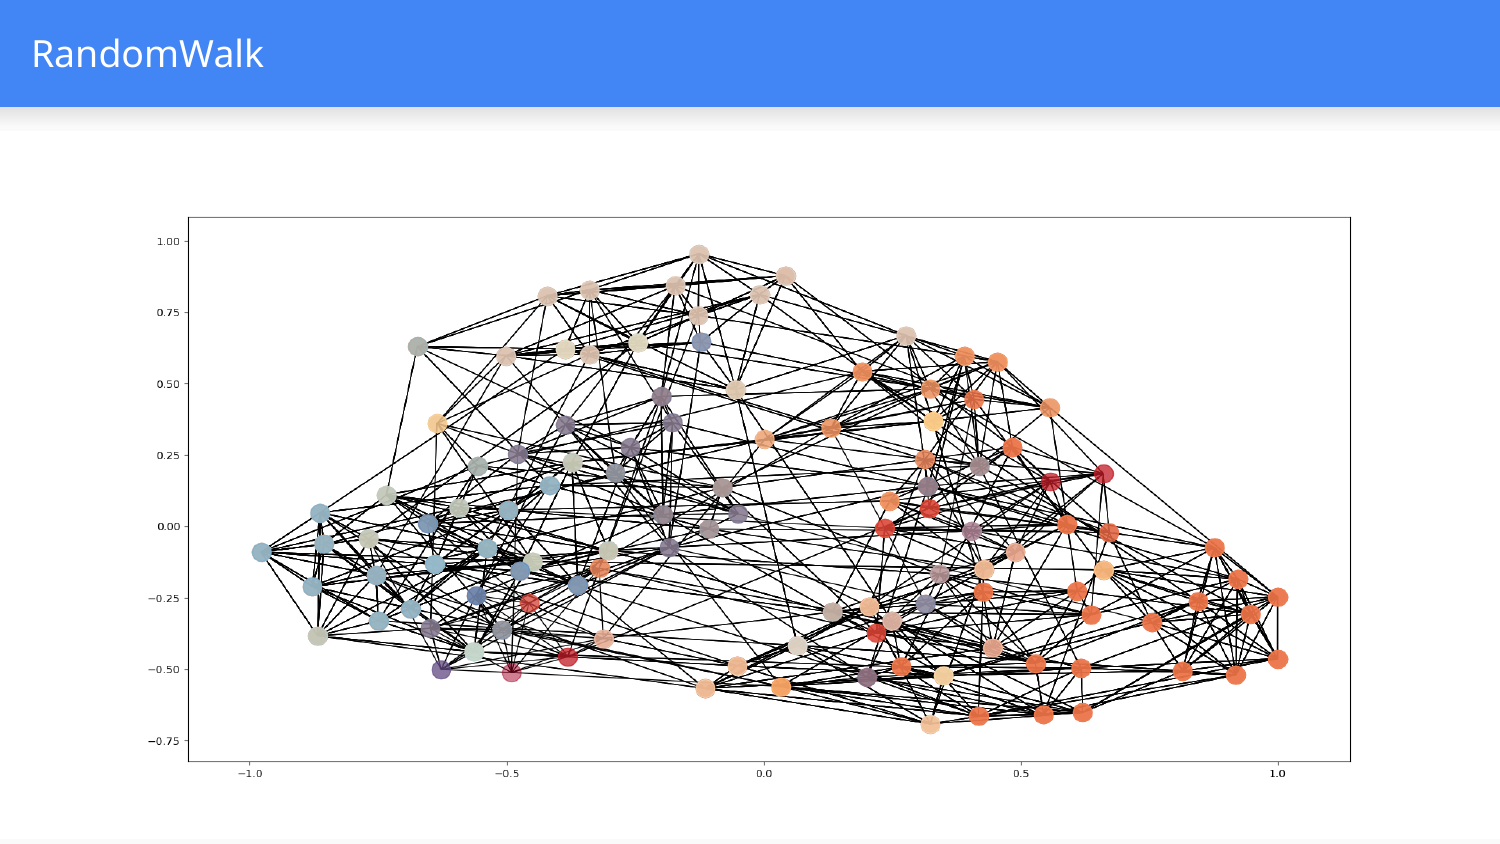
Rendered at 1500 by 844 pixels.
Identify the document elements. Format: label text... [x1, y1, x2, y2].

title RandomWalk [16, 2, 1464, 102]
picture [0, 131, 1500, 839]
